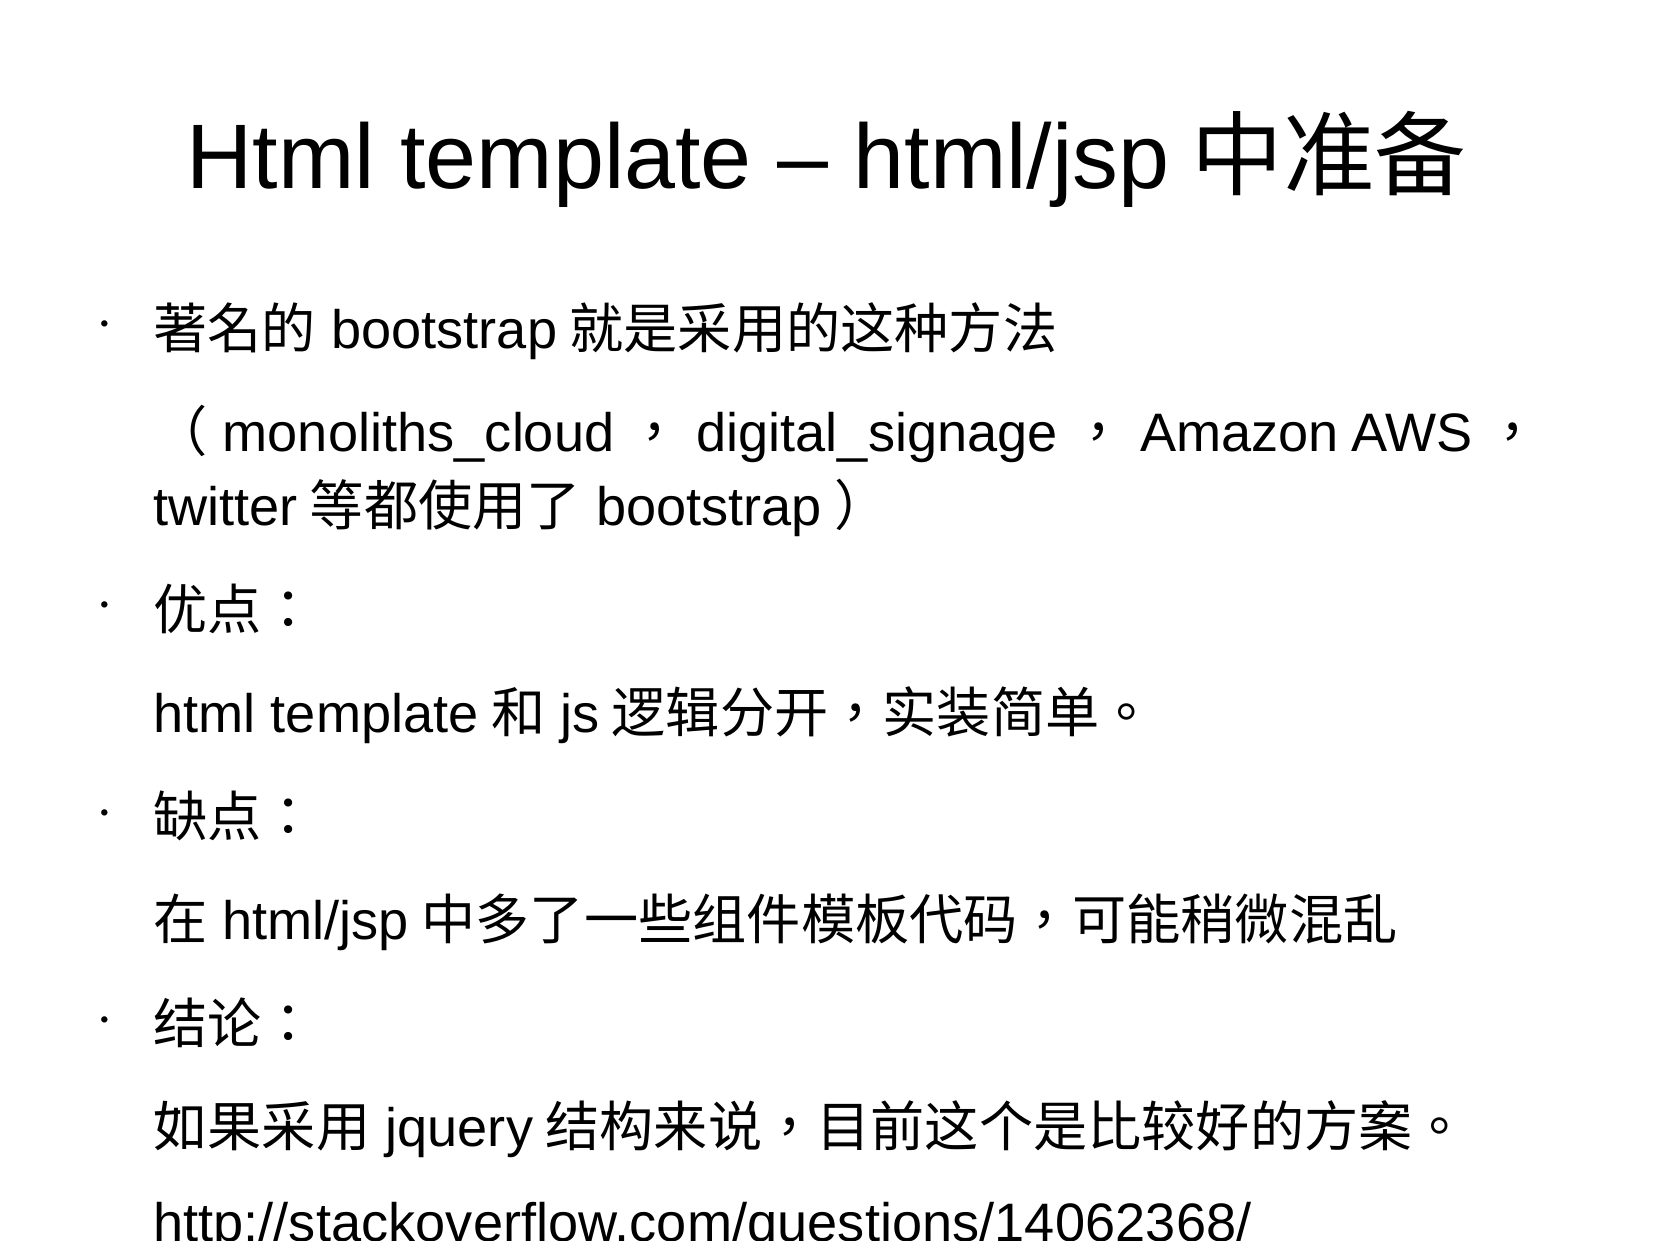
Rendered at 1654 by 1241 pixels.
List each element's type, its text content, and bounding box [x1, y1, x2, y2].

title Html template – html/jsp中准备 [82, 49, 1571, 257]
list 著名的bootstrap就是采用的这种方法 （monoliths_cloud，digital_signage，Amazon AWS， twitter等都使用了bootstrap） 优点： html template和js逻辑分开，实装简单。 缺点： 在html/jsp中多了一些组件模板代码，可能稍微混乱 结论： 如果采用jquery结构来说，目前这个是比较好的方案。 http://stackoverflow.com/questions/14062368/recommended-jquery-templates-for-2012 [82, 290, 1571, 1241]
